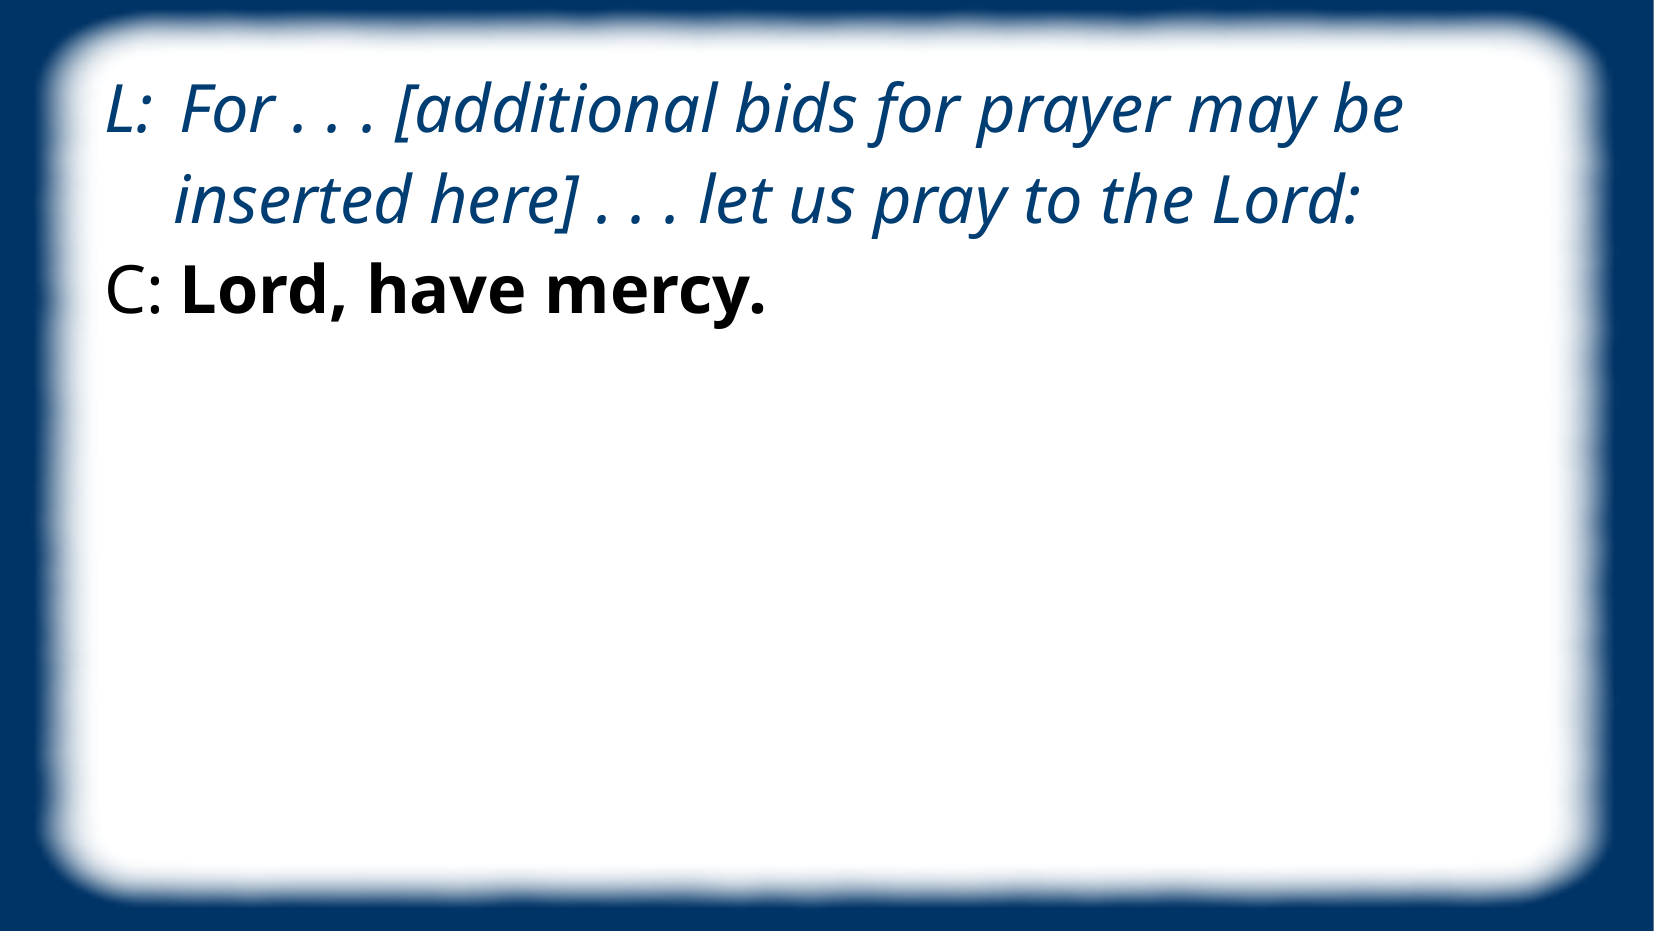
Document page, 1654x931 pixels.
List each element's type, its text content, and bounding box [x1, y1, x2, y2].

text_box L: For . . . [additional bids for prayer may be inserted here] . . . let us pray to the Lord: C: Lord, have mercy. [90, 53, 1546, 361]
picture [0, 0, 1654, 931]
